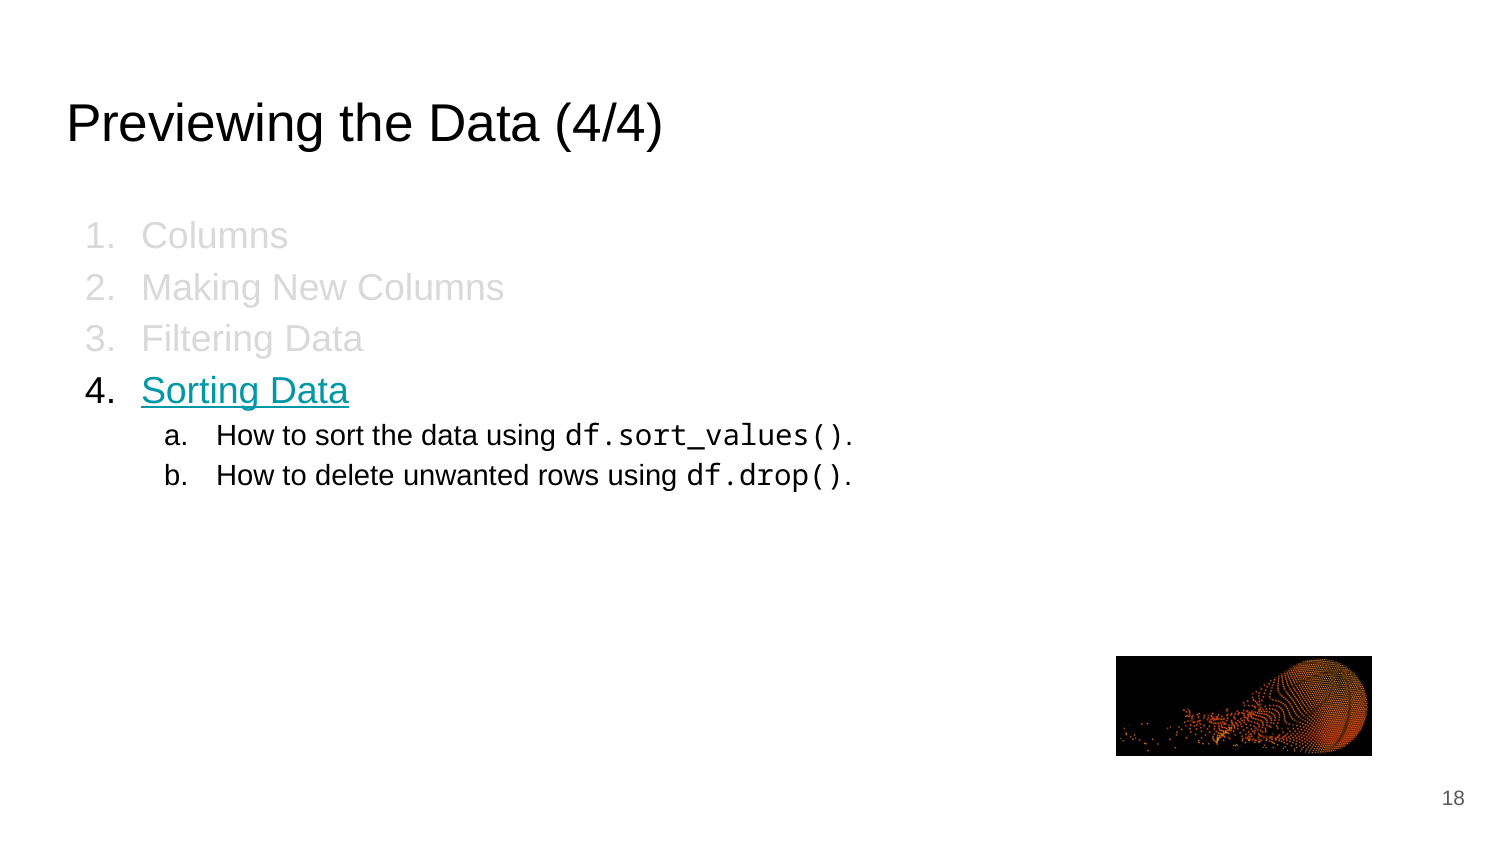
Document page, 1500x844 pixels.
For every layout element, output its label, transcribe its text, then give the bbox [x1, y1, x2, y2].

list Columns Making New Columns Filtering Data Sorting Data How to sort the data using df.sort_values(). How to delete unwanted rows using df.drop(). [51, 189, 1434, 750]
slide_number <number> [1389, 764, 1480, 830]
title Previewing the Data (4/4) [51, 72, 1449, 167]
picture [1116, 656, 1372, 756]
